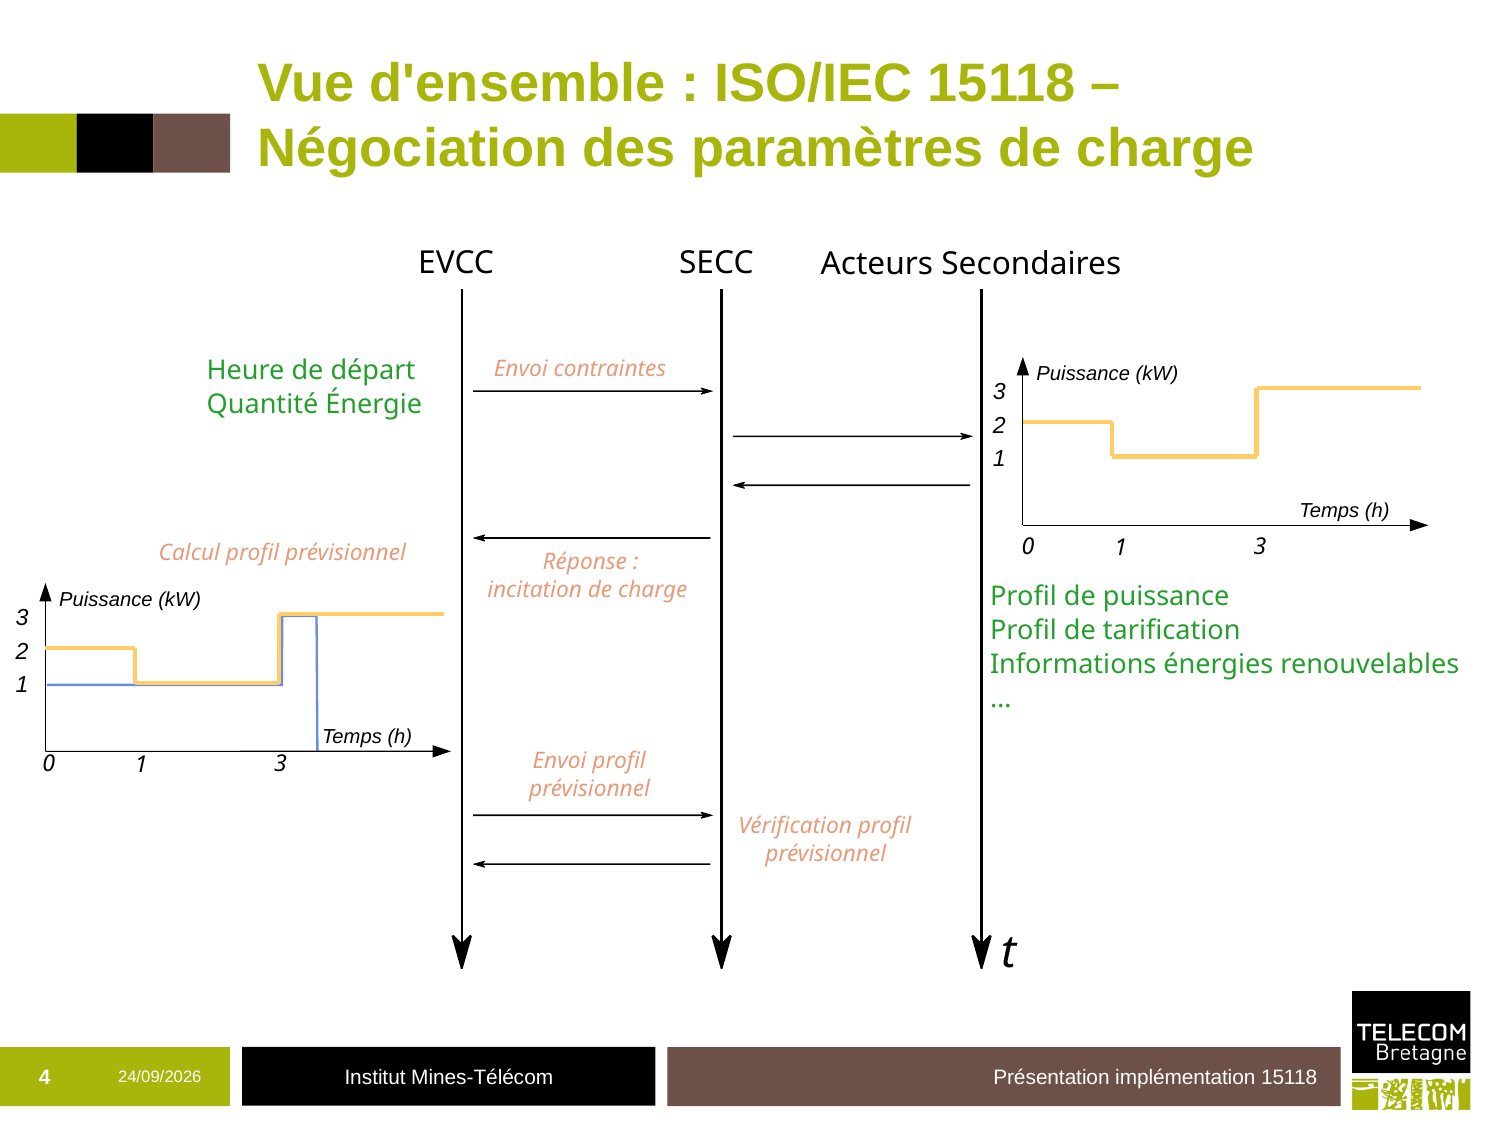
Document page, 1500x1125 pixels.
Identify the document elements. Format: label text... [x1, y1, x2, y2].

title Vue d'ensemble : ISO/IEC 15118 – Négociation des paramètres de charge [242, 0, 1425, 185]
slide_number 27/04/2016 [89, 1046, 232, 1106]
picture [1352, 991, 1471, 1110]
footer Présentation implémentation 15118 [667, 1046, 1341, 1106]
slide_number <numéro> [1, 1046, 89, 1106]
picture [15, 250, 1485, 969]
